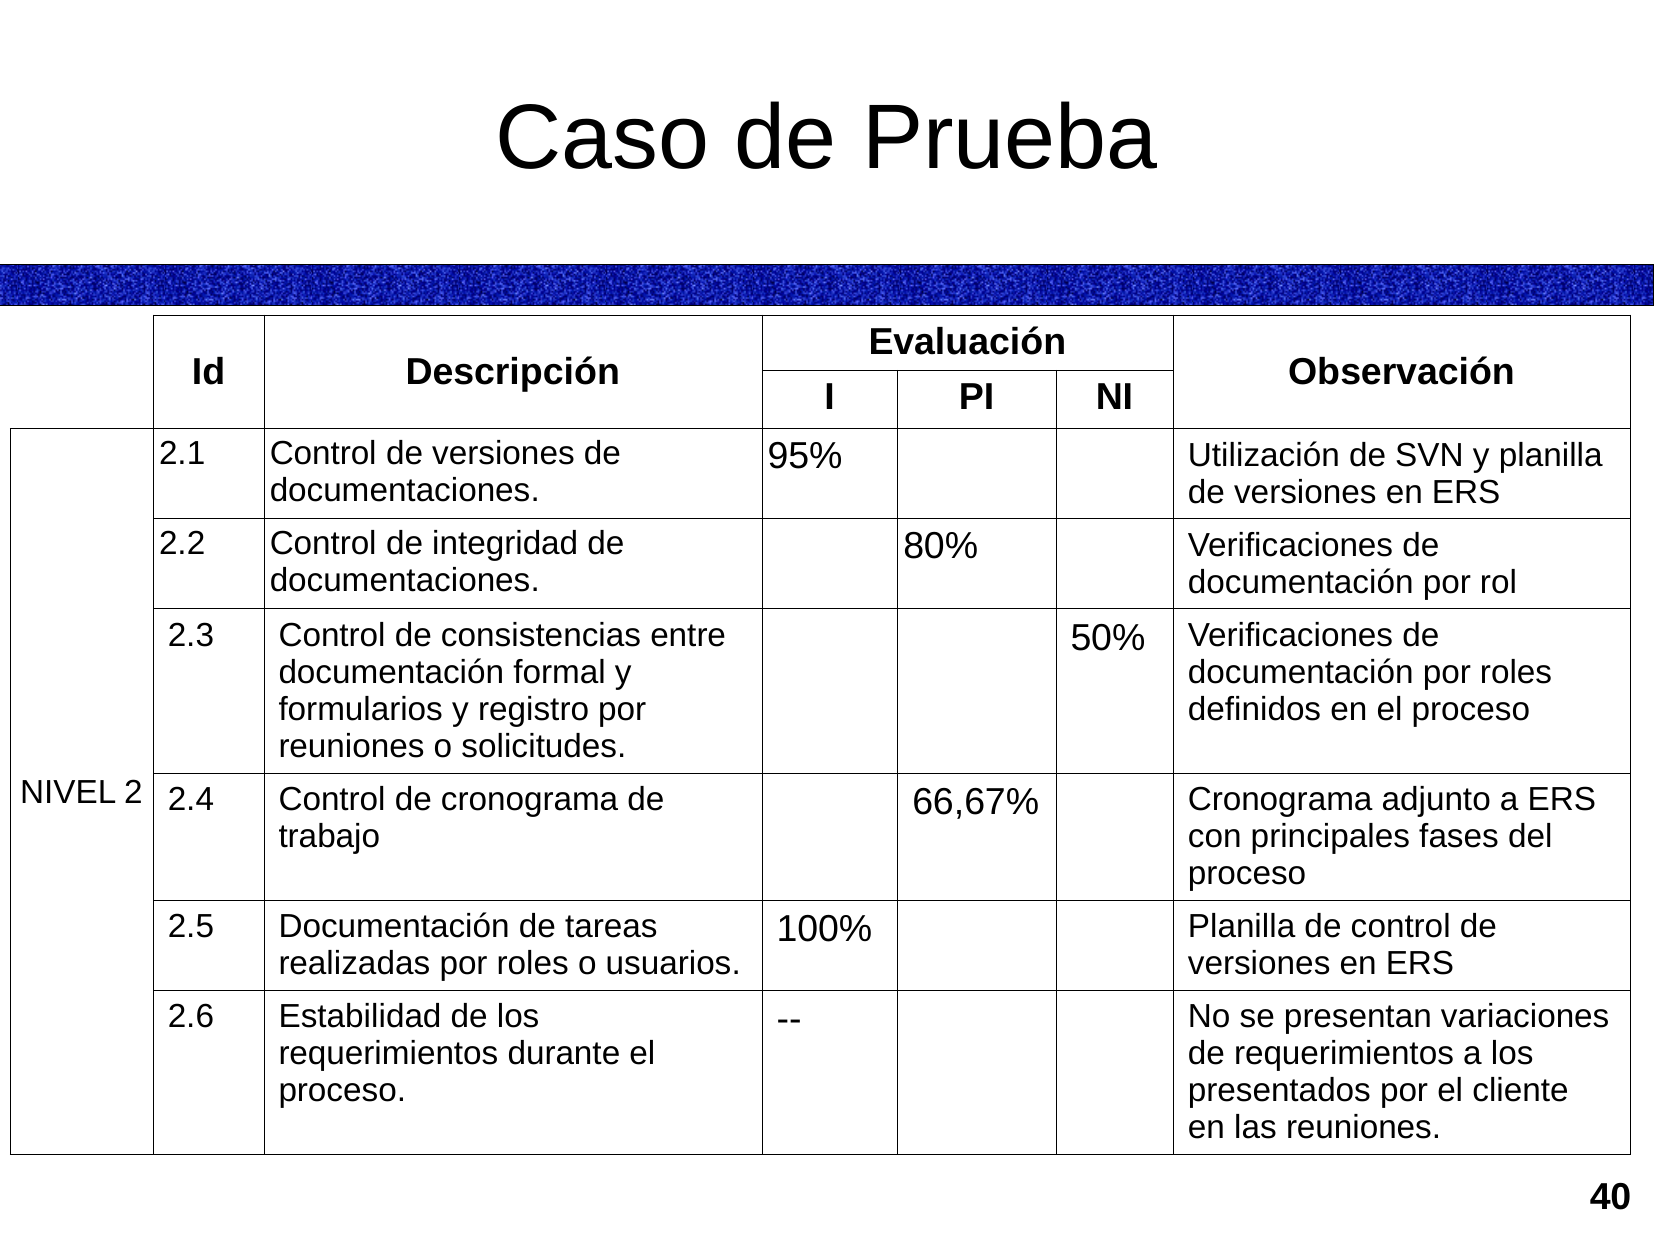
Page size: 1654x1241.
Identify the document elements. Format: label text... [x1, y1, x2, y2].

text_box <número> [1575, 1168, 1654, 1240]
table_cell 66,67% [898, 774, 1056, 900]
table_cell [763, 774, 897, 900]
table_header Evaluación [763, 316, 1173, 370]
table_cell [898, 609, 1056, 773]
table_cell [898, 991, 1056, 1154]
table_cell [1057, 519, 1173, 608]
table_header Descripción [265, 316, 762, 428]
table_cell I [763, 371, 897, 428]
table_cell Cronograma adjunto a ERS con principales fases del proceso [1174, 774, 1630, 900]
table_cell 80% [898, 519, 1056, 608]
table_cell [1057, 429, 1173, 518]
table_cell Control de integridad de documentaciones. [265, 519, 762, 608]
table_cell 2.6 [154, 991, 264, 1154]
table_cell Control de cronograma de trabajo [265, 774, 762, 900]
table_cell [1057, 901, 1173, 990]
table_cell [10, 370, 153, 428]
table_header Id [154, 316, 264, 428]
table_cell Control de versiones de documentaciones. [265, 429, 762, 518]
table_cell 2.1 [154, 429, 264, 518]
table_header [10, 315, 153, 370]
table_cell Verificaciones de documentación por rol [1174, 519, 1630, 608]
picture [0, 265, 1653, 305]
table_cell PI [898, 371, 1056, 428]
table_cell -- [763, 991, 897, 1154]
table_cell 2.2 [154, 519, 264, 608]
table_cell 100% [763, 901, 897, 990]
table_cell 2.4 [154, 774, 264, 900]
table_cell Documentación de tareas realizadas por roles o usuarios. [265, 901, 762, 990]
table_cell [898, 901, 1056, 990]
table_header Observación [1174, 316, 1630, 428]
table_cell 2.3 [154, 609, 264, 773]
table_cell Estabilidad de los requerimientos durante el proceso. [265, 991, 762, 1154]
table_cell Control de consistencias entre documentación formal y formularios y registro por reuniones o solicitudes. [265, 609, 762, 773]
table_cell NI [1057, 371, 1173, 428]
table_cell [1057, 774, 1173, 900]
table_cell 50% [1057, 609, 1173, 773]
table_cell 95% [763, 429, 897, 518]
table_cell Utilización de SVN y planilla de versiones en ERS [1174, 429, 1630, 518]
table_cell [763, 609, 897, 773]
table_cell [1057, 991, 1173, 1154]
table_cell NIVEL 2 [11, 429, 153, 1154]
title Caso de Prueba [58, 21, 1595, 253]
table_cell [763, 519, 897, 608]
table_cell No se presentan variaciones de requerimientos a los presentados por el cliente en las reuniones. [1174, 991, 1630, 1154]
table_cell Planilla de control de versiones en ERS [1174, 901, 1630, 990]
table_cell Verificaciones de documentación por roles definidos en el proceso [1174, 609, 1630, 773]
table_cell 2.5 [154, 901, 264, 990]
table_cell [898, 429, 1056, 518]
